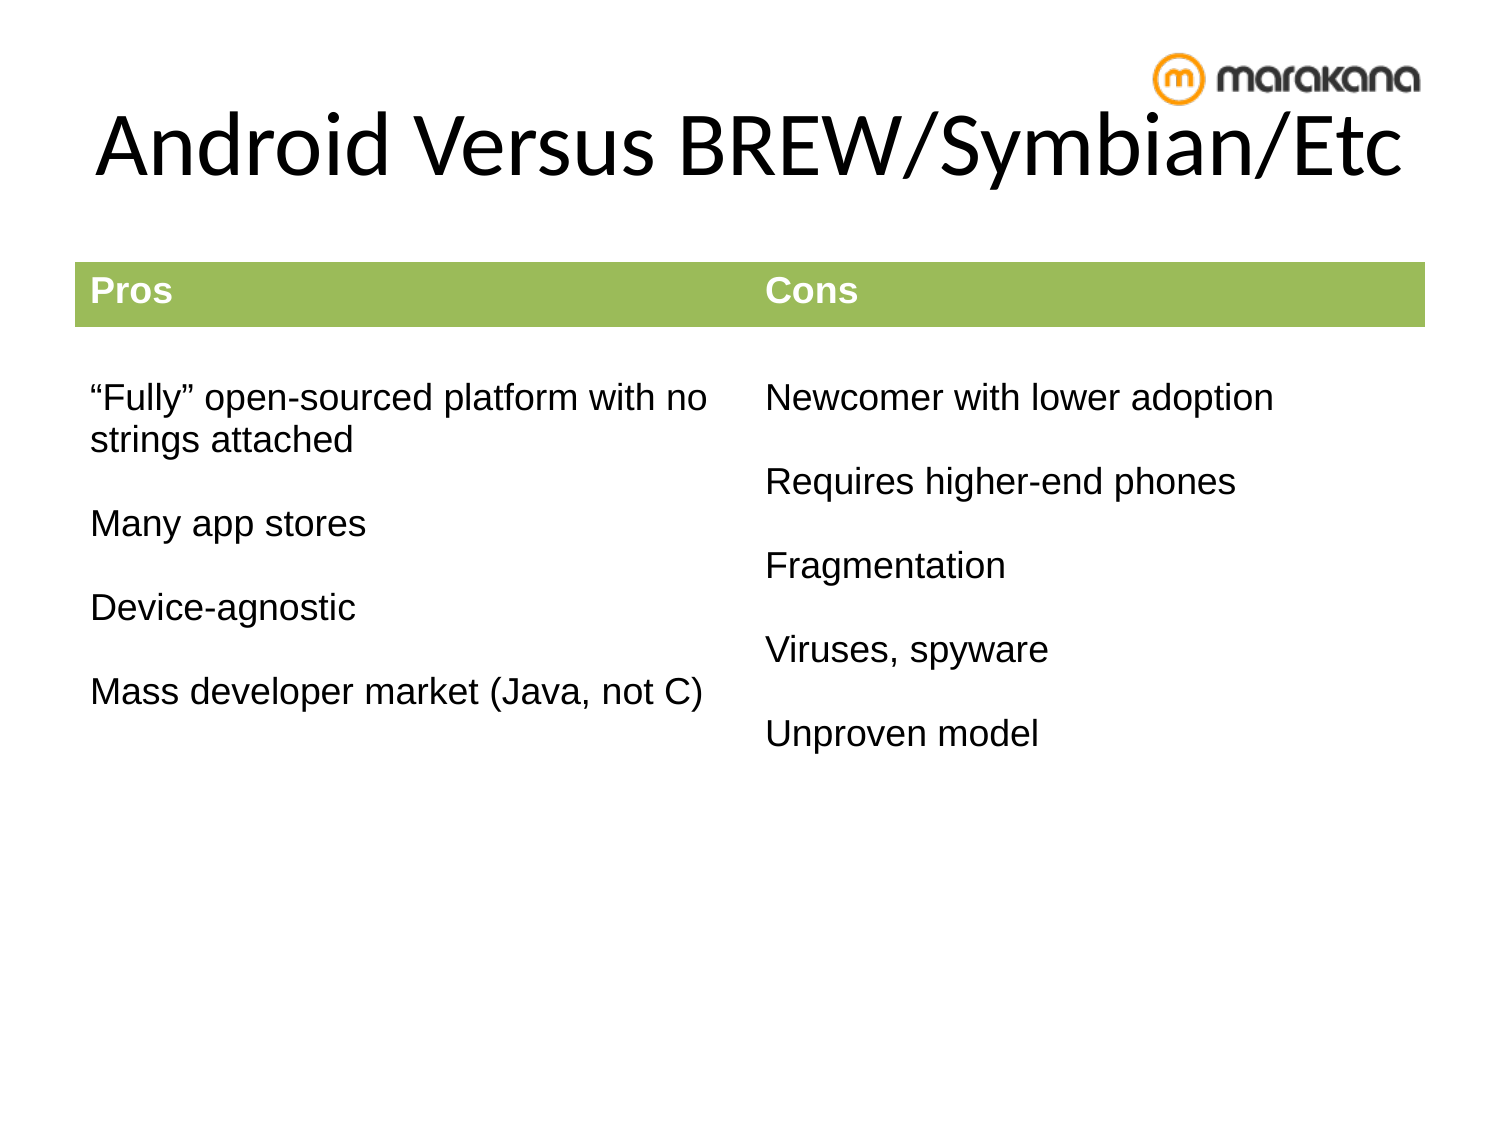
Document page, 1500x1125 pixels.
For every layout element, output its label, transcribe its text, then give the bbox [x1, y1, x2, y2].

table_cell Newcomer with lower adoption Requires higher-end phones Fragmentation Viruses, spyware Unproven model [750, 327, 1425, 833]
title Android Versus BREW/Symbian/Etc [75, 45, 1425, 233]
table_header Cons [750, 262, 1425, 327]
table_header Pros [75, 262, 750, 327]
table_cell “Fully” open-sourced platform with no strings attached Many app stores Device-agnostic Mass developer market (Java, not C) [75, 327, 750, 833]
